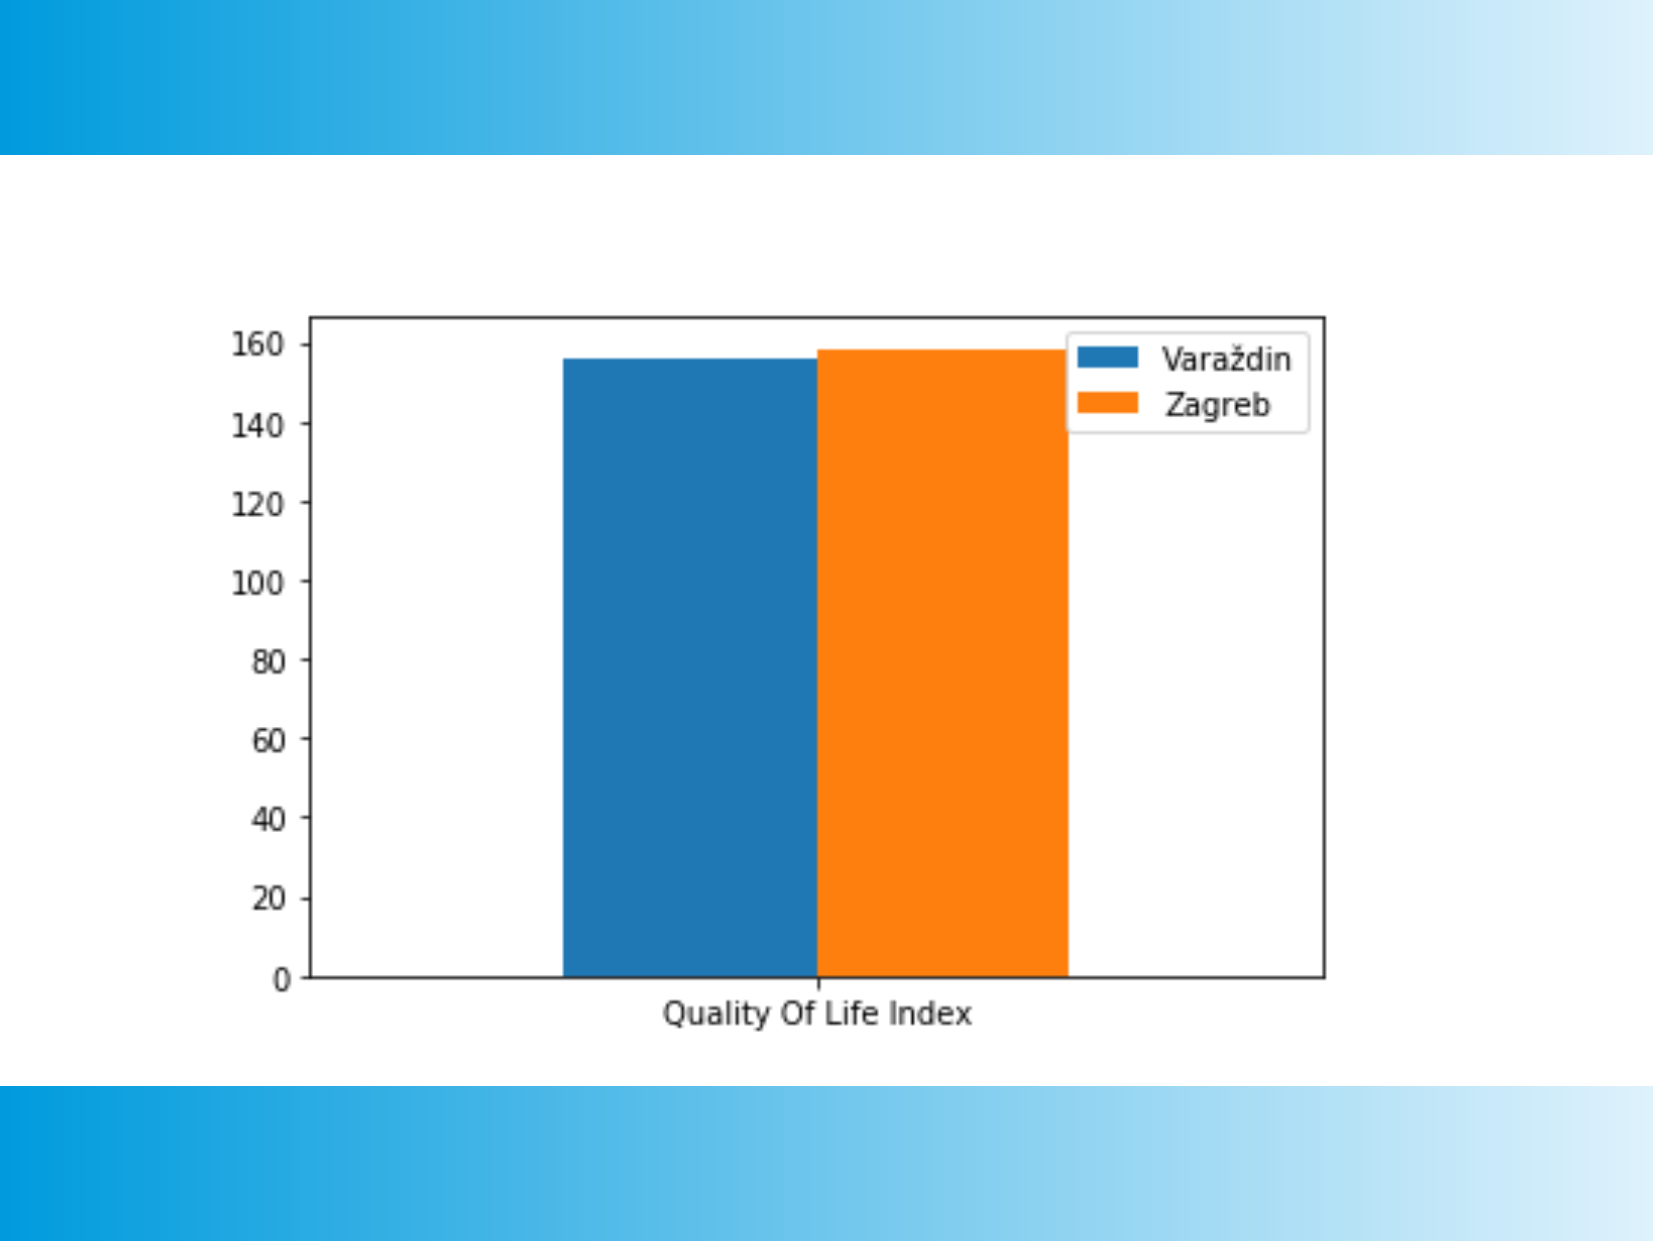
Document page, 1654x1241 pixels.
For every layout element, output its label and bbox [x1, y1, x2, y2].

picture [210, 299, 1345, 1051]
